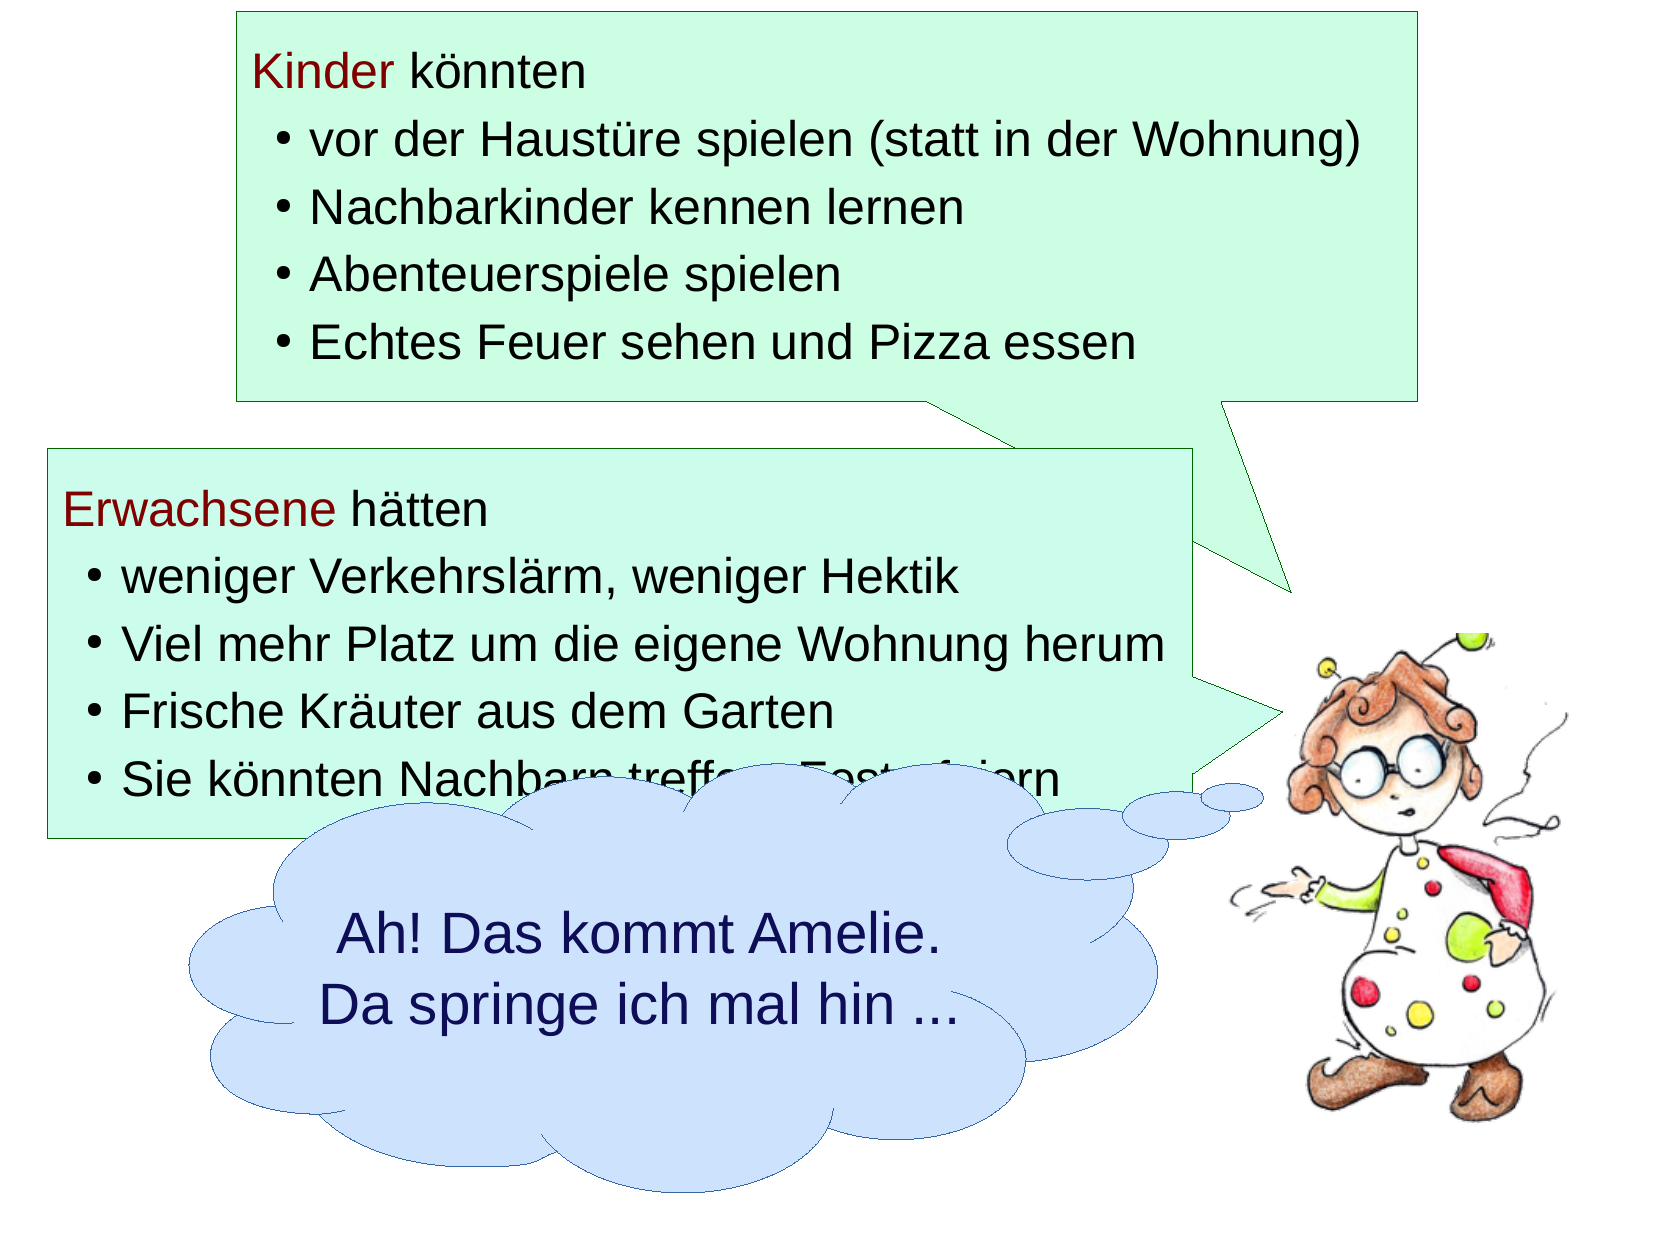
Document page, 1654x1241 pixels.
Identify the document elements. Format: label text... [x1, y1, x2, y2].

text_box Erwachsene hätten weniger Verkehrslärm, weniger Hektik Viel mehr Platz um die eigene Wohnung herum Frische Kräuter aus dem Garten Sie könnten Nachbarn treffen, Feste feiern [47, 448, 1283, 839]
text_box Ah! Das kommt Amelie. Da springe ich mal hin ... [188, 763, 1264, 1193]
text_box Kinder könnten vor der Haustüre spielen (statt in der Wohnung) Nachbarkinder kennen lernen Abenteuerspiele spielen Echtes Feuer sehen und Pizza essen [236, 11, 1418, 593]
picture [1204, 633, 1597, 1134]
